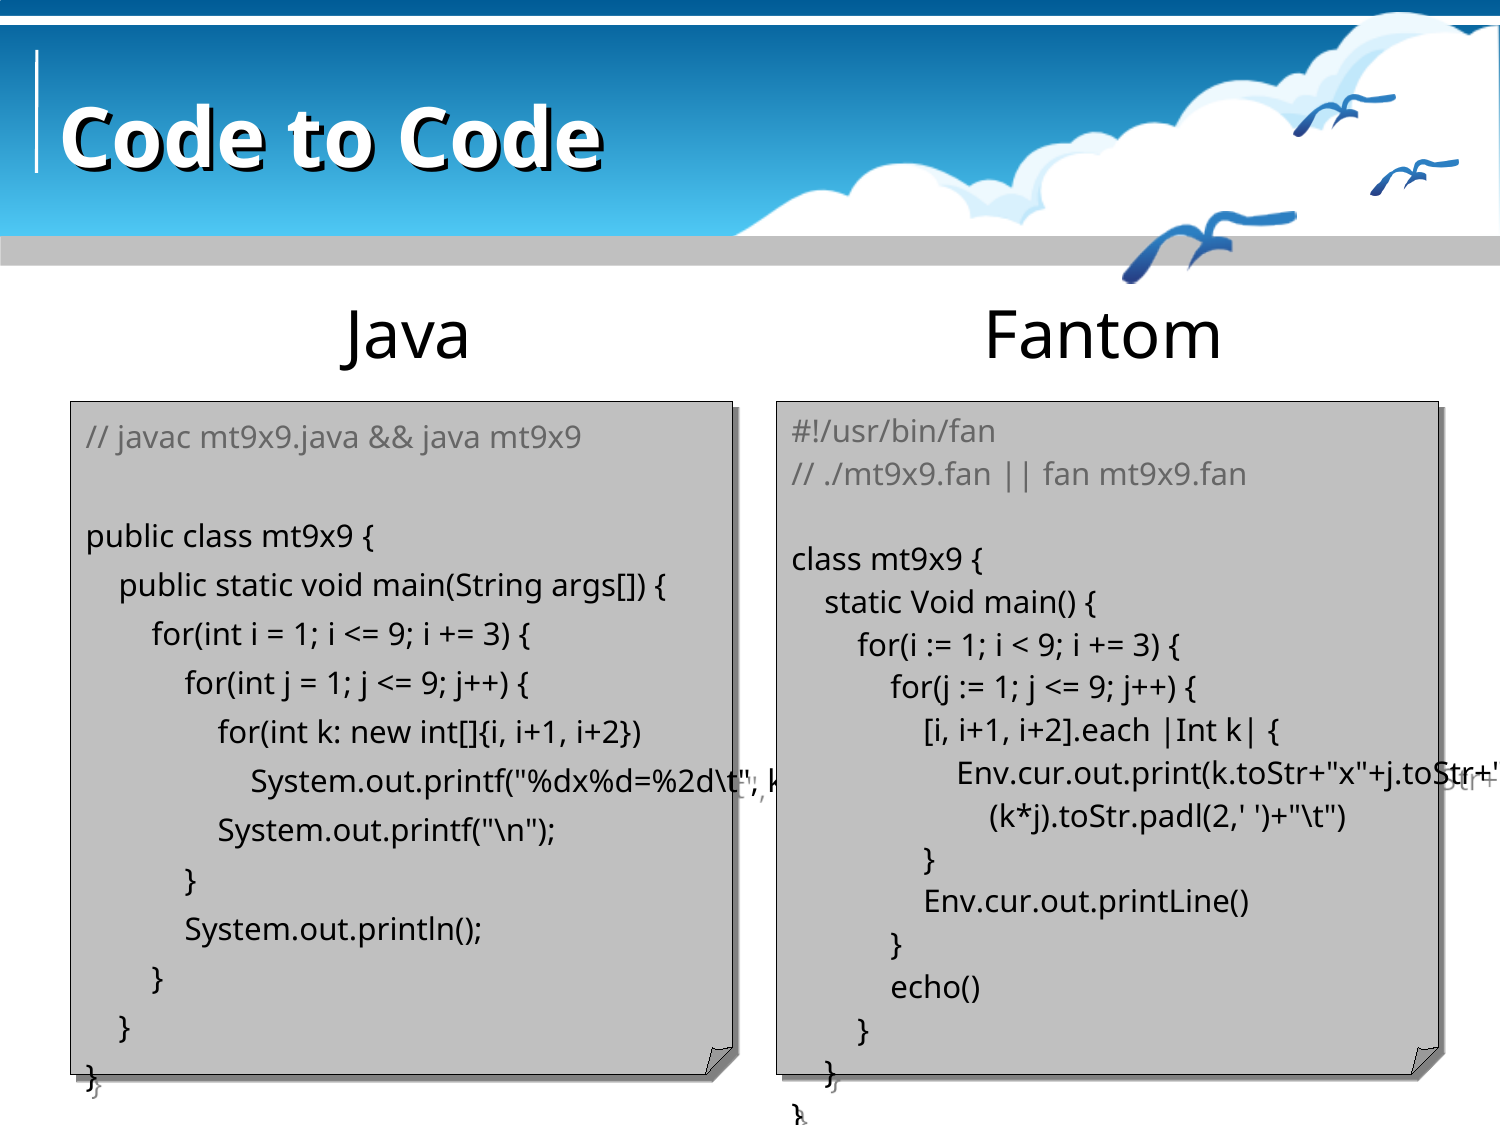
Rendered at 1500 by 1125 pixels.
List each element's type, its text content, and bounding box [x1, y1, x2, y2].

text_box Fantom [968, 283, 1288, 388]
picture [730, 12, 1500, 284]
text_box #!/usr/bin/fan // ./mt9x9.fan || fan mt9x9.fan class mt9x9 { static Void main() { for(i := 1; i < 9; i += 3) { for(j := 1; j <= 9; j++) { [i, i+1, i+2].each |Int k| { Env.cur.out.print(k.toStr+"x"+j.toStr+"="+ (k*j).toStr.padl(2,' ')+"\t") } Env.cur.out.printLine() } echo() } } } [776, 401, 1439, 1075]
title Code to Code [59, 86, 1465, 186]
text_box Java [330, 283, 603, 477]
text_box // javac mt9x9.java && java mt9x9 public class mt9x9 { public static void main(String args[]) { for(int i = 1; i <= 9; i += 3) { for(int j = 1; j <= 9; j++) { for(int k: new int[]{i, i+1, i+2}) System.out.printf("%dx%d=%2d\t", k, j, k*j); System.out.printf("\n"); } System.out.println(); } } } [70, 401, 733, 1075]
